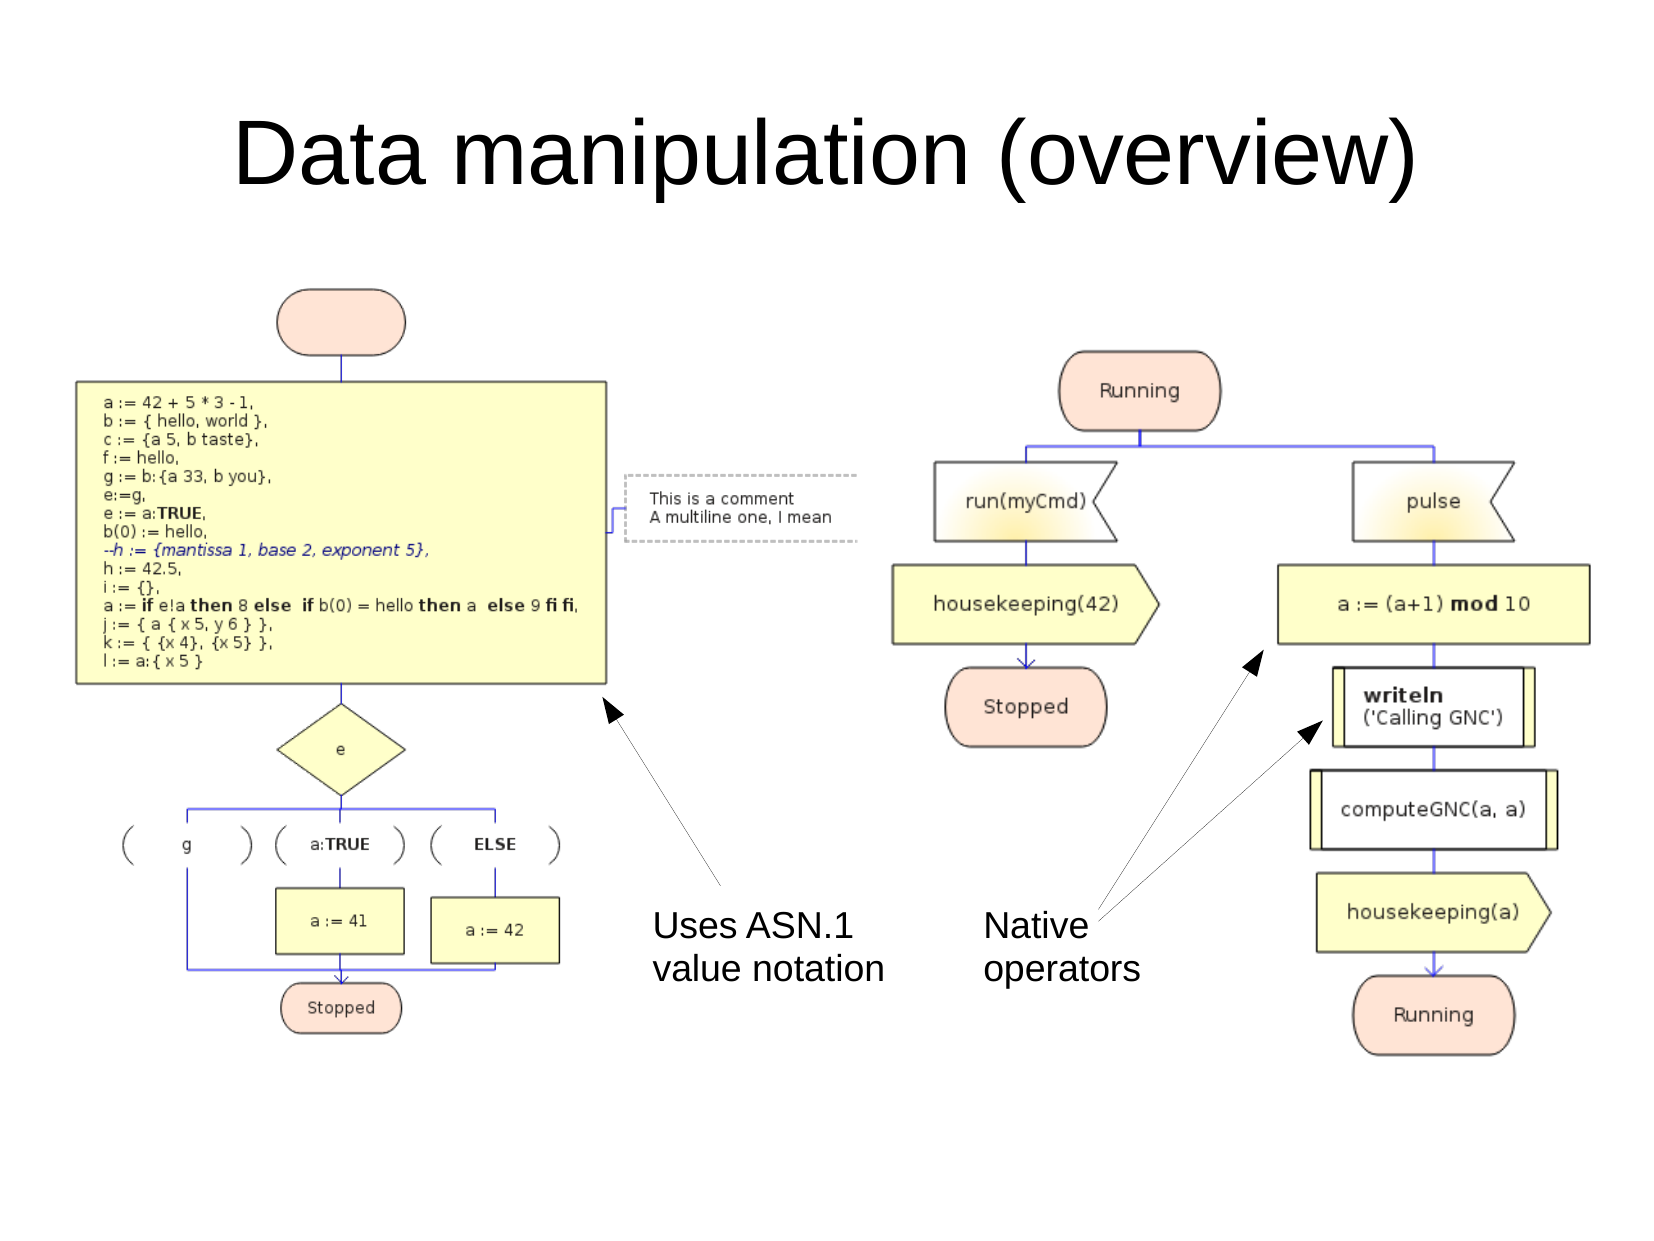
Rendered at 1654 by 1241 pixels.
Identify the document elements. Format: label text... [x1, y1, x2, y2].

text_box Uses ASN.1 value notation [637, 897, 910, 997]
picture [885, 344, 1599, 1063]
title Data manipulation (overview) [82, 49, 1571, 257]
text_box Native operators [968, 897, 1241, 997]
picture [70, 283, 863, 1040]
